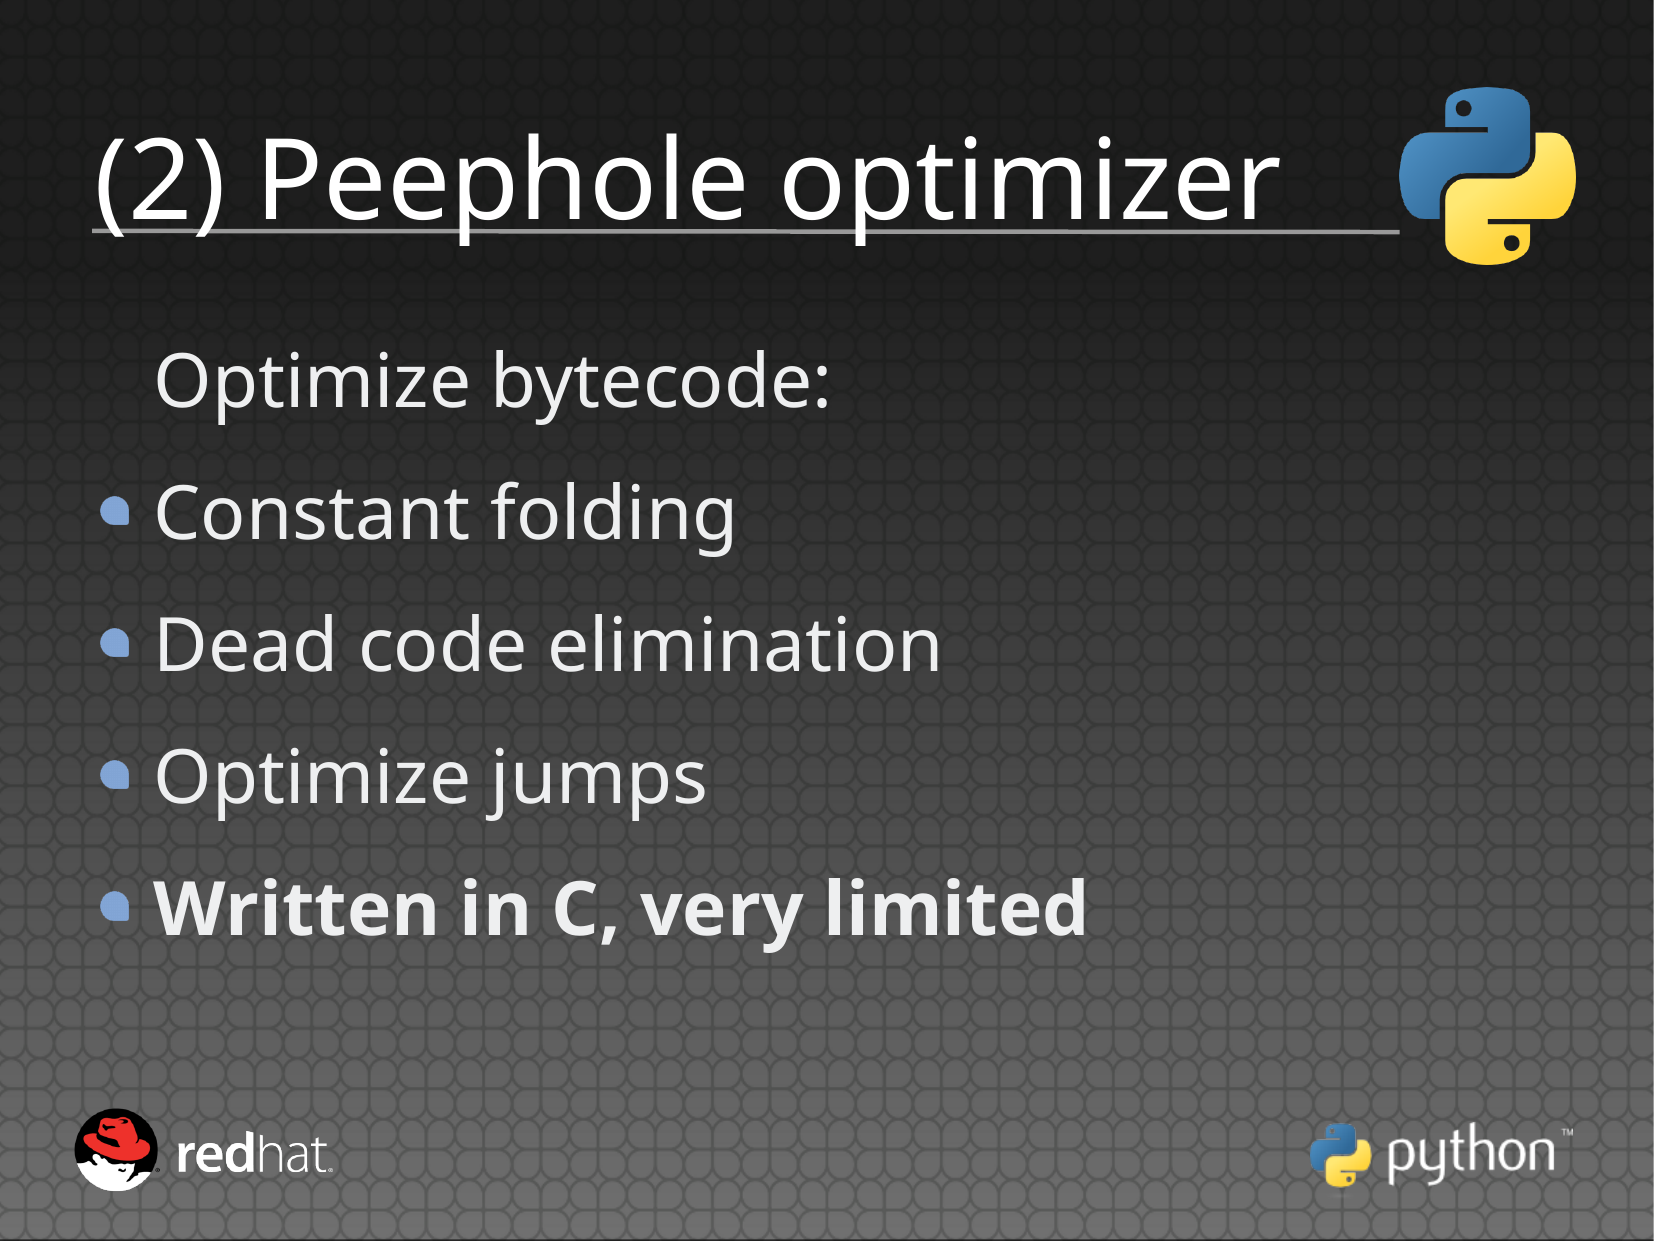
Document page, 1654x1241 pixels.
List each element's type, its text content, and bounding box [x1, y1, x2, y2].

picture [0, 0, 1654, 1241]
title (2) Peephole optimizer [94, 100, 1426, 251]
list Optimize bytecode: Constant folding Dead code elimination Optimize jumps Written in C, very limited [82, 327, 1571, 1068]
